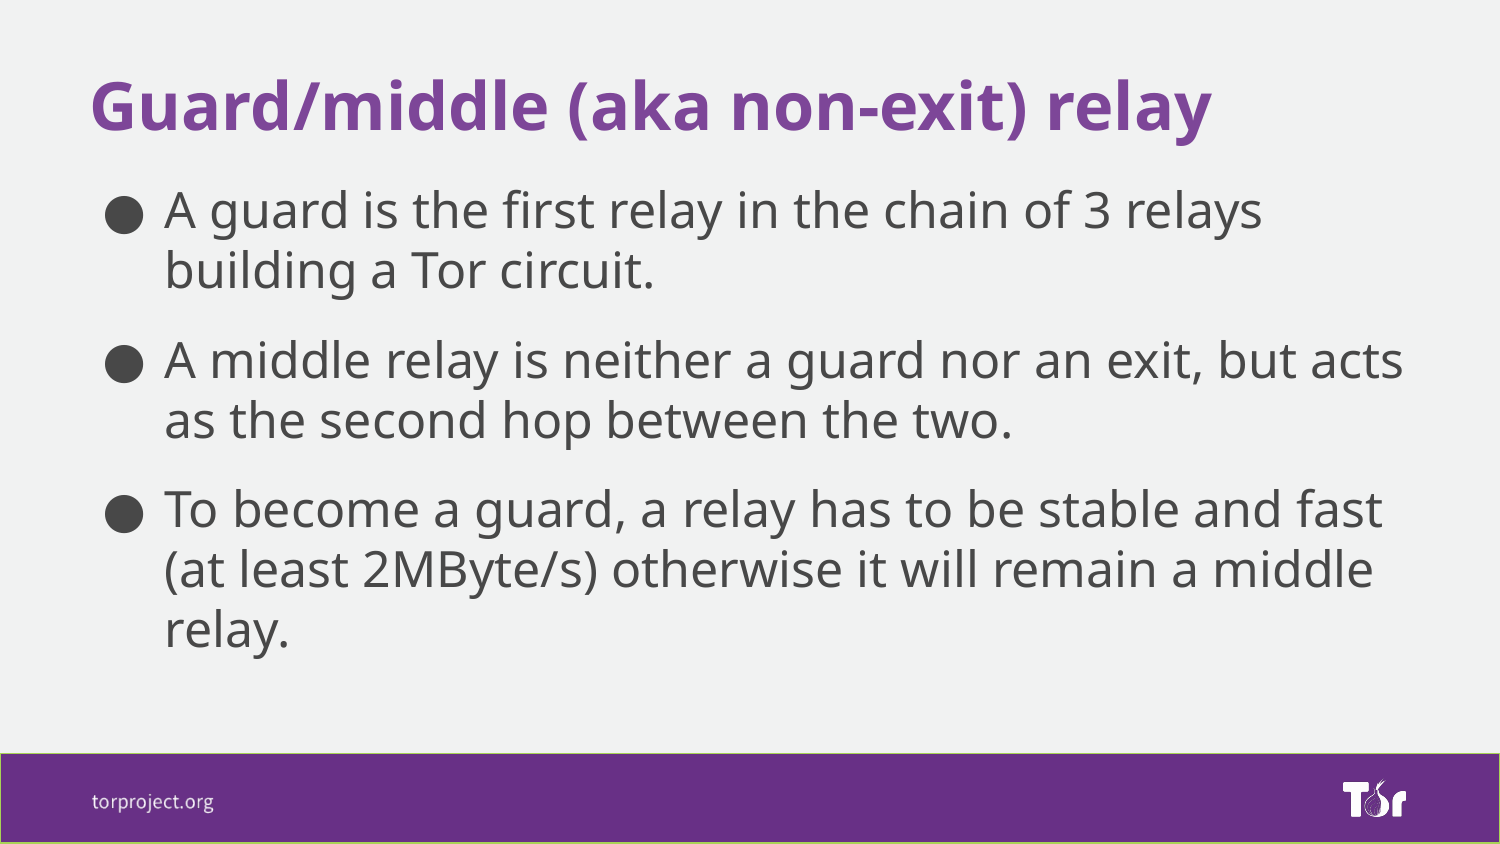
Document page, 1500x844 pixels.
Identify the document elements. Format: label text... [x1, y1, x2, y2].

text_box Guard/middle (aka non-exit) relay [75, 33, 1425, 171]
picture [75, 780, 604, 821]
picture [1343, 778, 1406, 817]
text_box A guard is the first relay in the chain of 3 relays building a Tor circuit. A middle relay is neither a guard nor an exit, but acts as the second hop between the two. To become a guard, a relay has to be stable and fast (at least 2MByte/s) otherwise it will remain a middle relay. [75, 171, 1425, 728]
